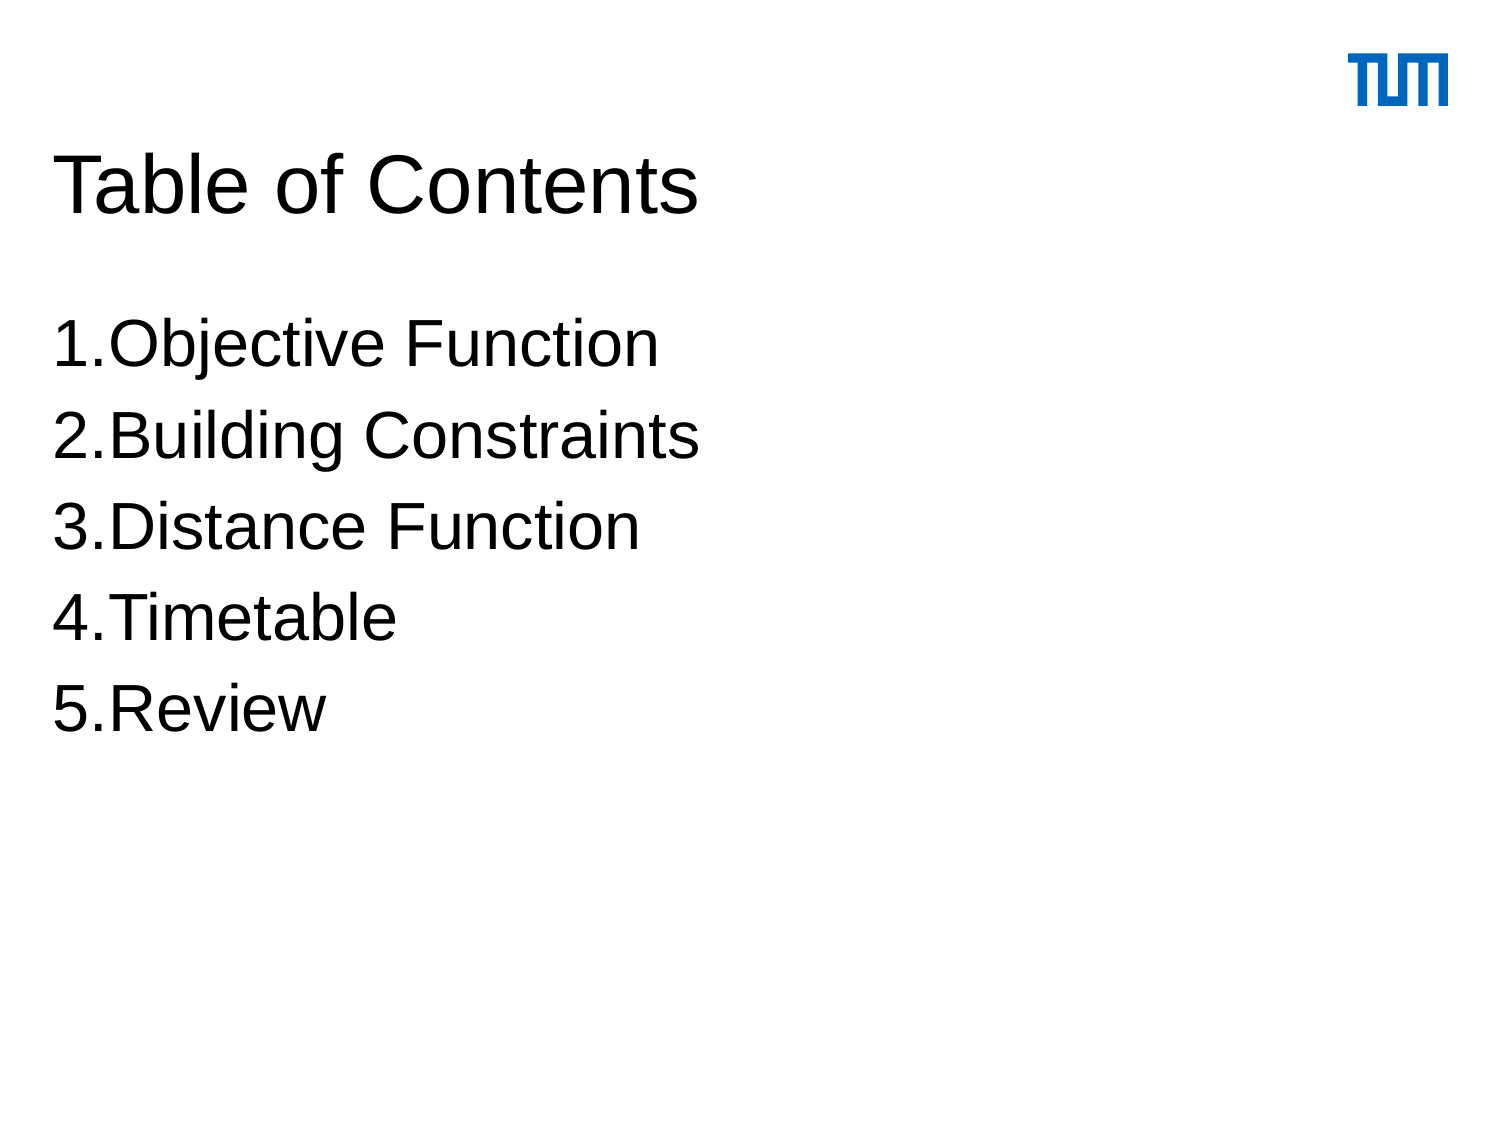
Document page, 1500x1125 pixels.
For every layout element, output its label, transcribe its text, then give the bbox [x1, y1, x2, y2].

list Objective Function Building Constraints Distance Function Timetable Review [52, 289, 1449, 1060]
title Table of Contents [52, 163, 1449, 233]
